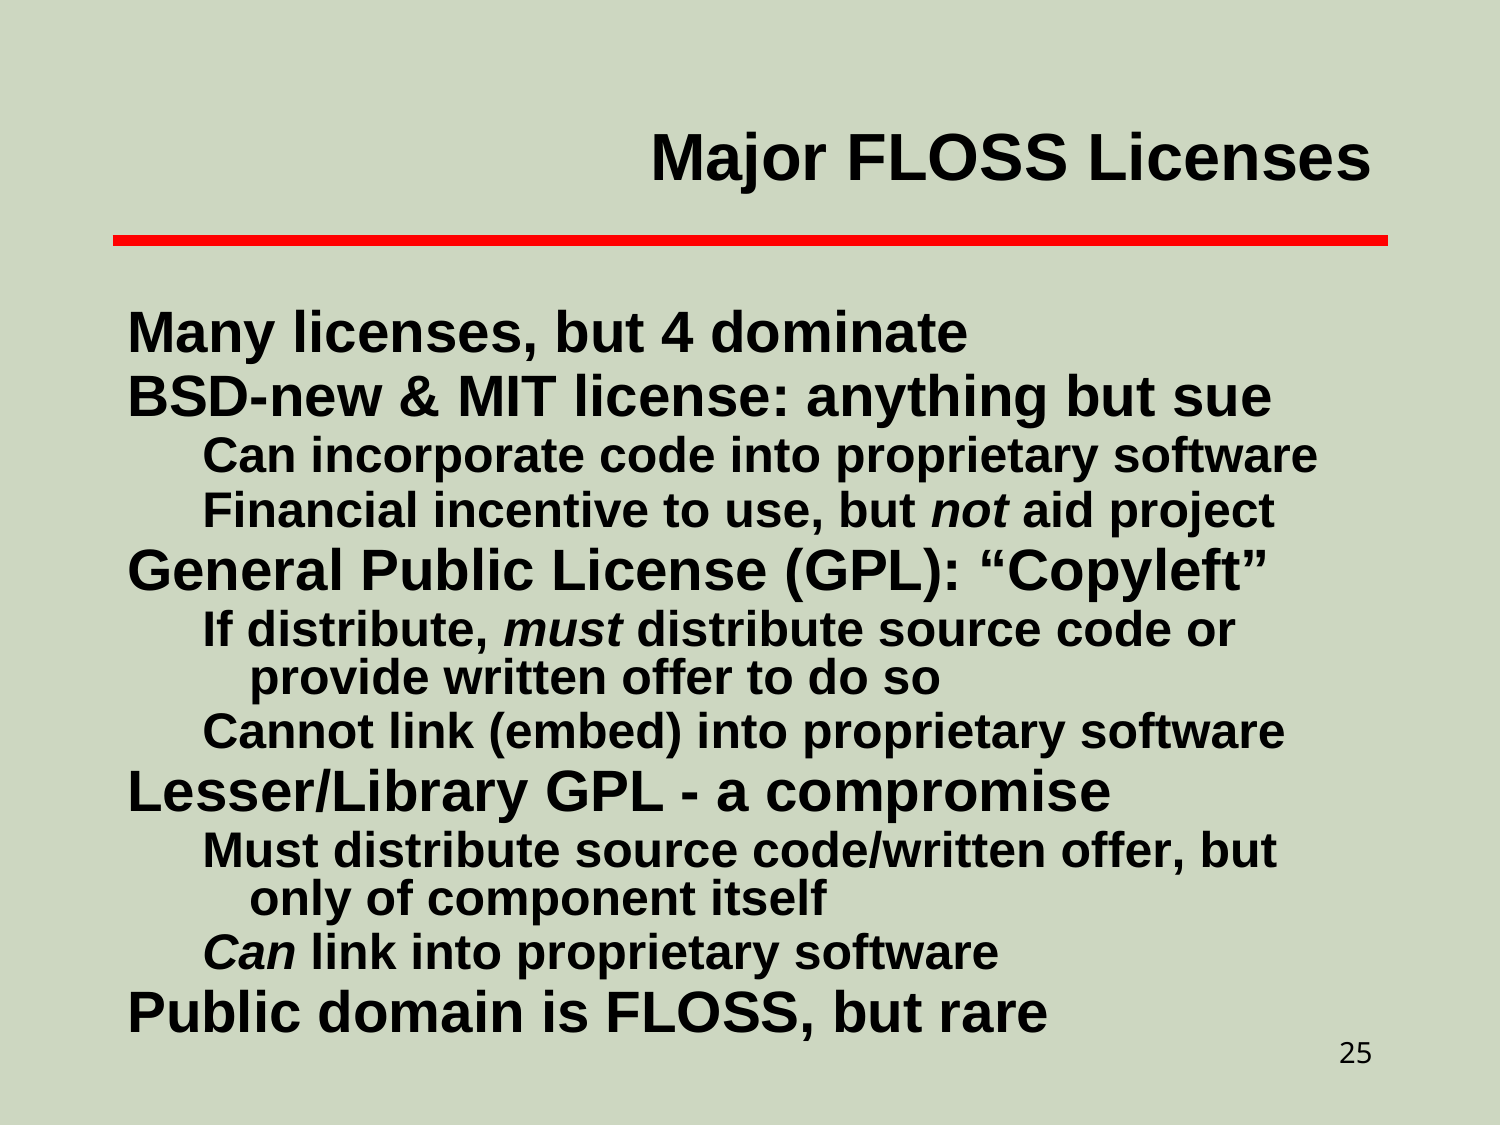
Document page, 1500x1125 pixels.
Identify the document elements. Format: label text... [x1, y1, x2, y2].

list Many licenses, but 4 dominate BSD-new & MIT license: anything but sue Can incorporate code into proprietary software Financial incentive to use, but not aid project General Public License (GPL): “Copyleft” If distribute, must distribute source code or provide written offer to do so Cannot link (embed) into proprietary software Lesser/Library GPL - a compromise Must distribute source code/written offer, but only of component itself Can link into proprietary software Public domain is FLOSS, but rare [112, 299, 1388, 1098]
title Major FLOSS Licenses [337, 85, 1388, 224]
